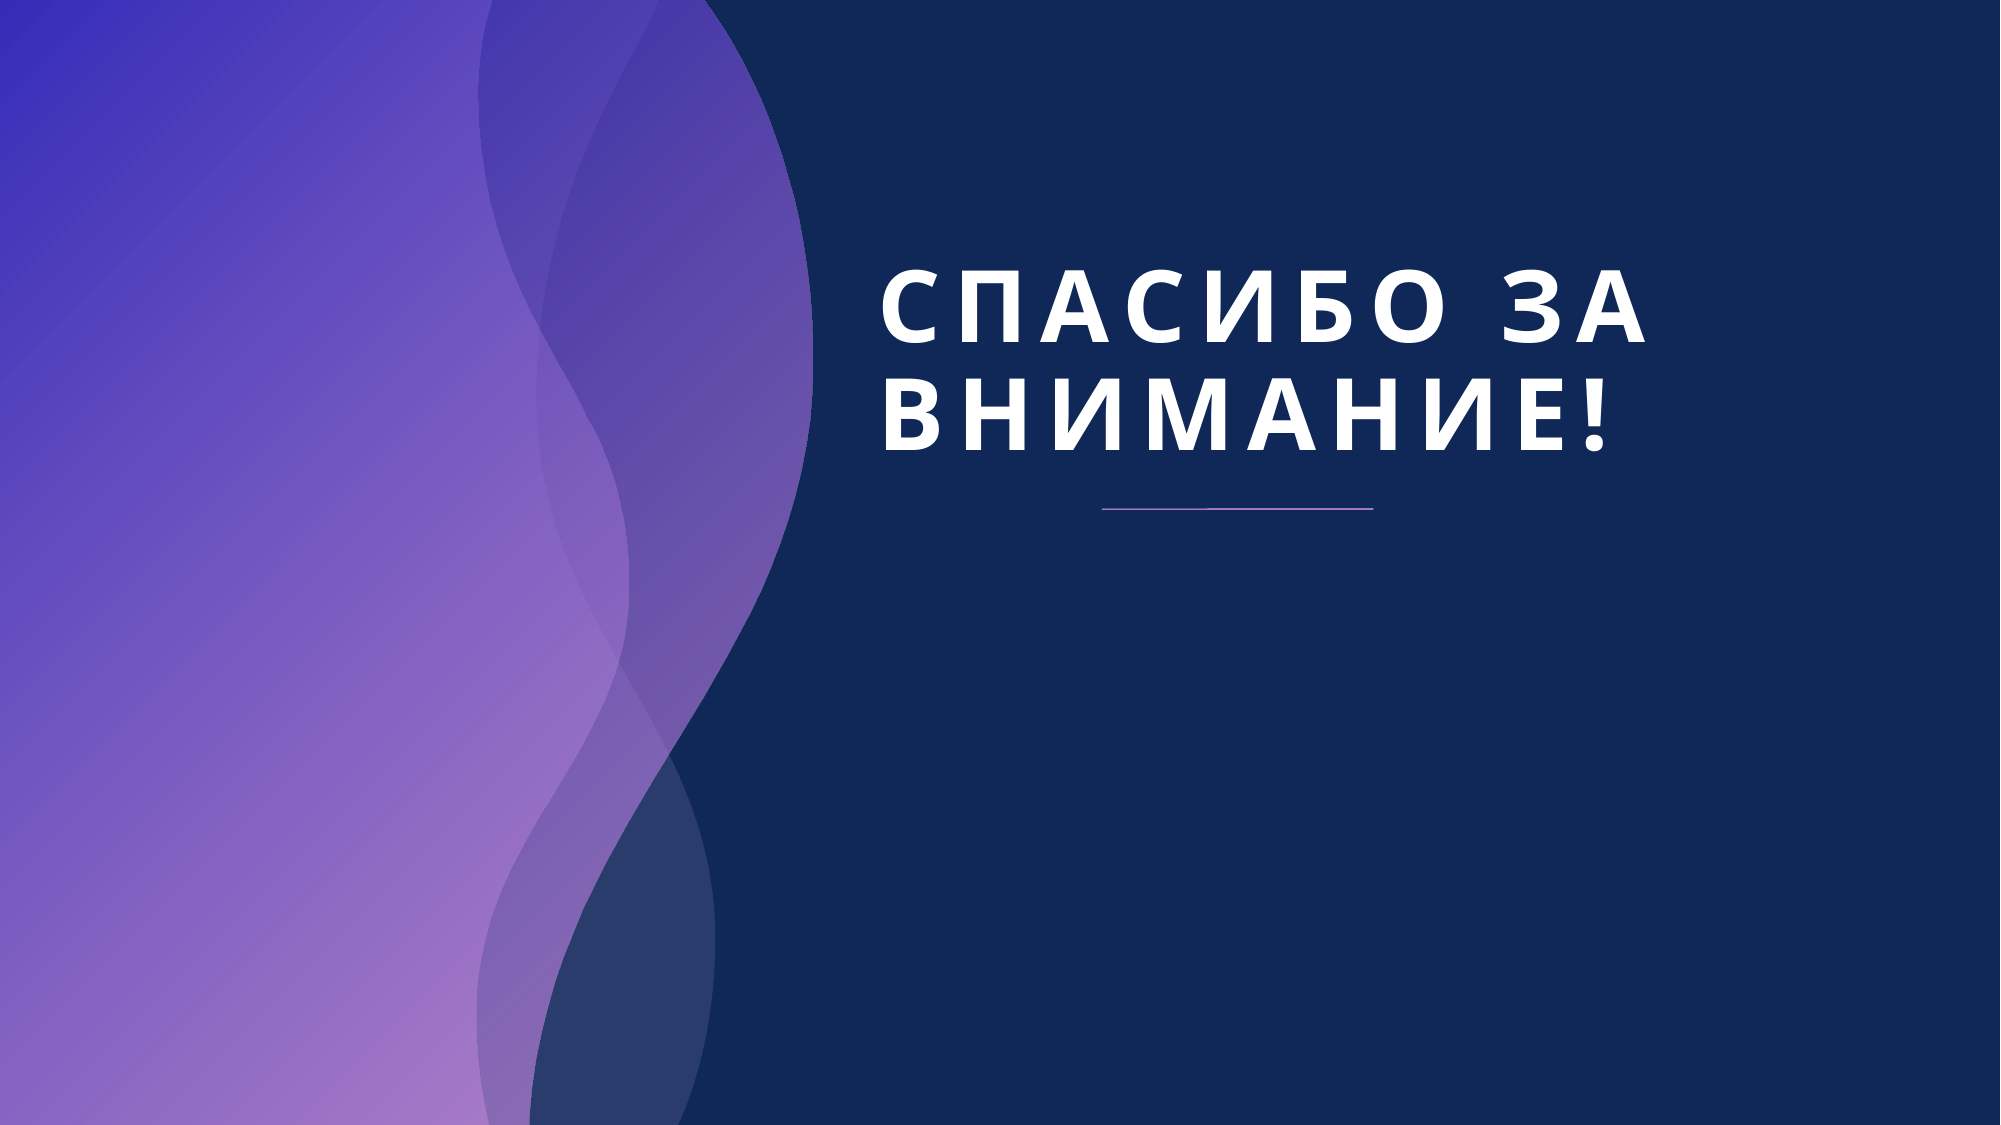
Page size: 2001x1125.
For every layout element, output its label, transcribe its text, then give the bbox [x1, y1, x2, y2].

title СПАСИБО за ВНИМАНИЕ! [862, 304, 1951, 480]
